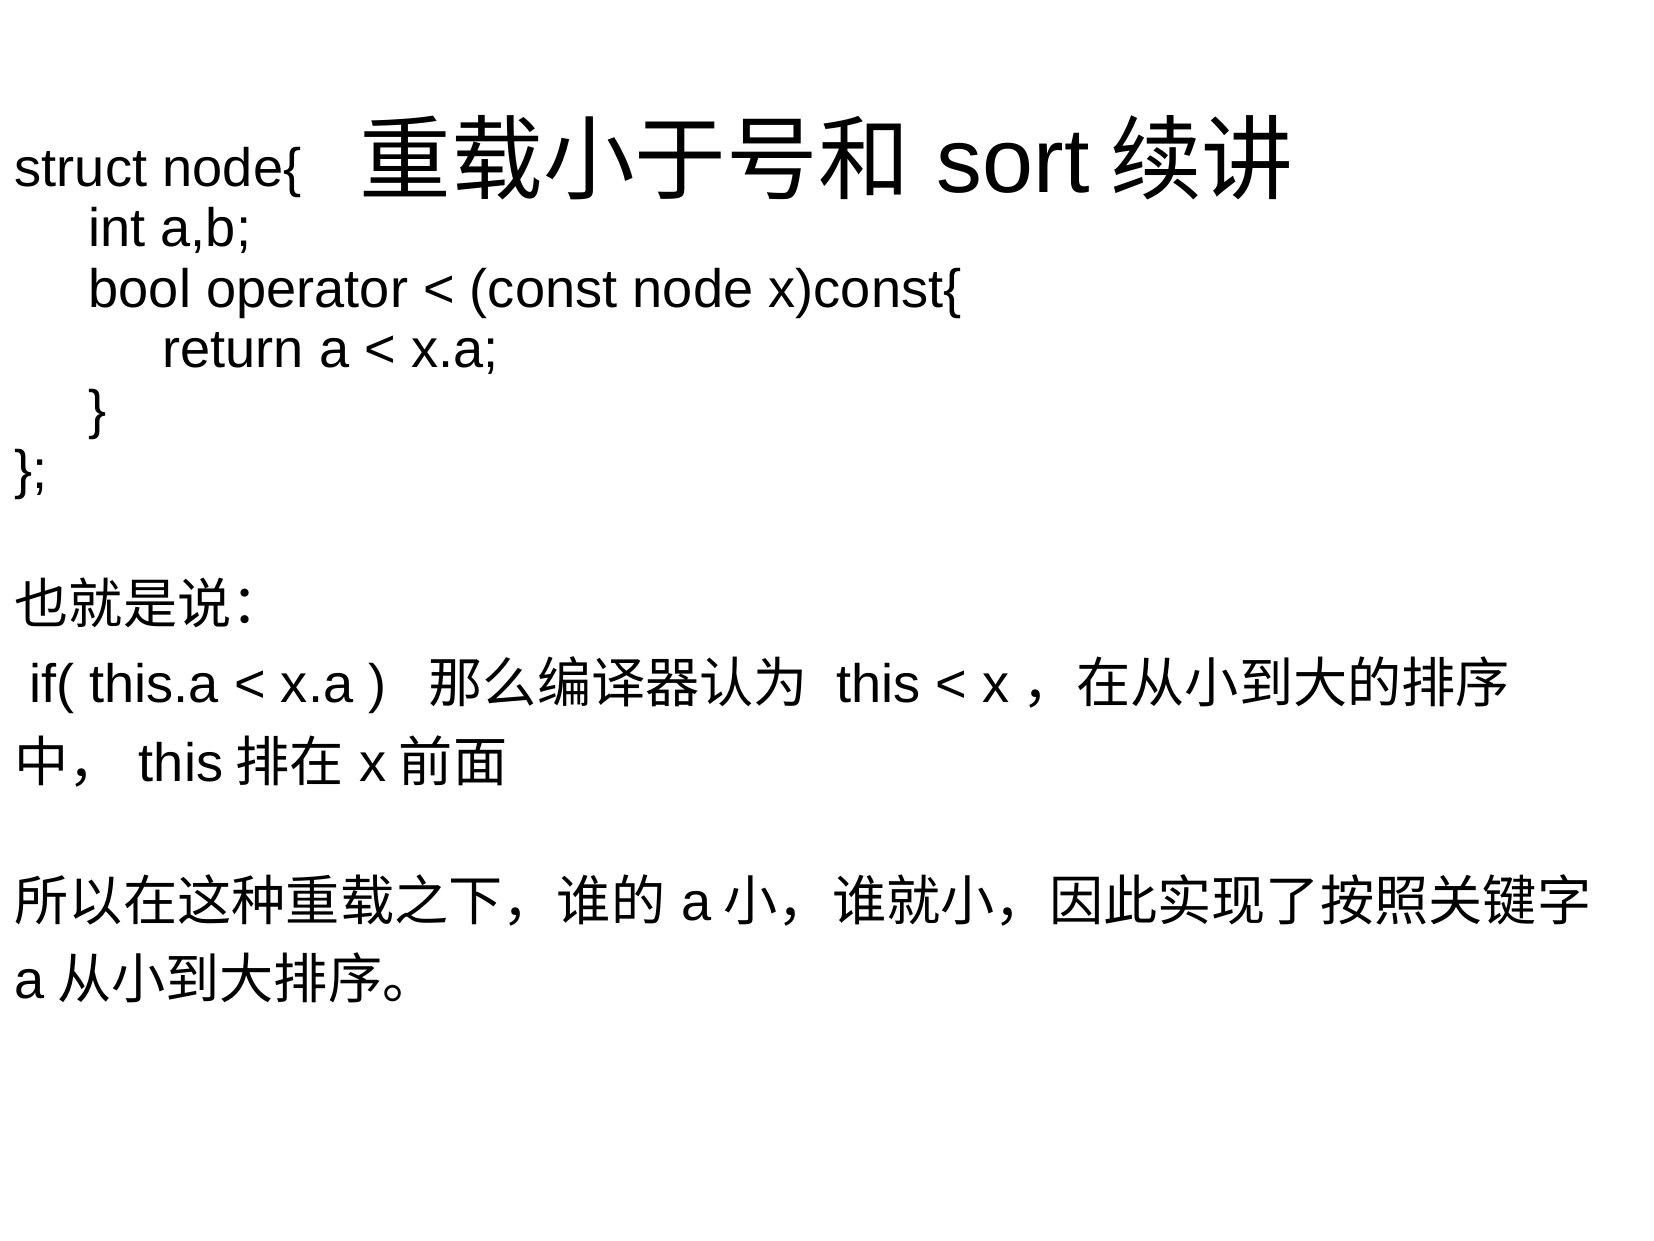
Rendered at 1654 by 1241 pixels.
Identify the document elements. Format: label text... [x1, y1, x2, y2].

text_box struct node{ int a,b; bool operator < (const node x)const{ return a < x.a; } }; 也就是说： if( this.a < x.a ) 那么编译器认为 this < x，在从小到大的排序中，this排在x前面 所以在这种重载之下，谁的a小，谁就小，因此实现了按照关键字a从小到大排序。 [0, 129, 1618, 1173]
title 重载小于号和sort续讲 [82, 49, 1571, 129]
